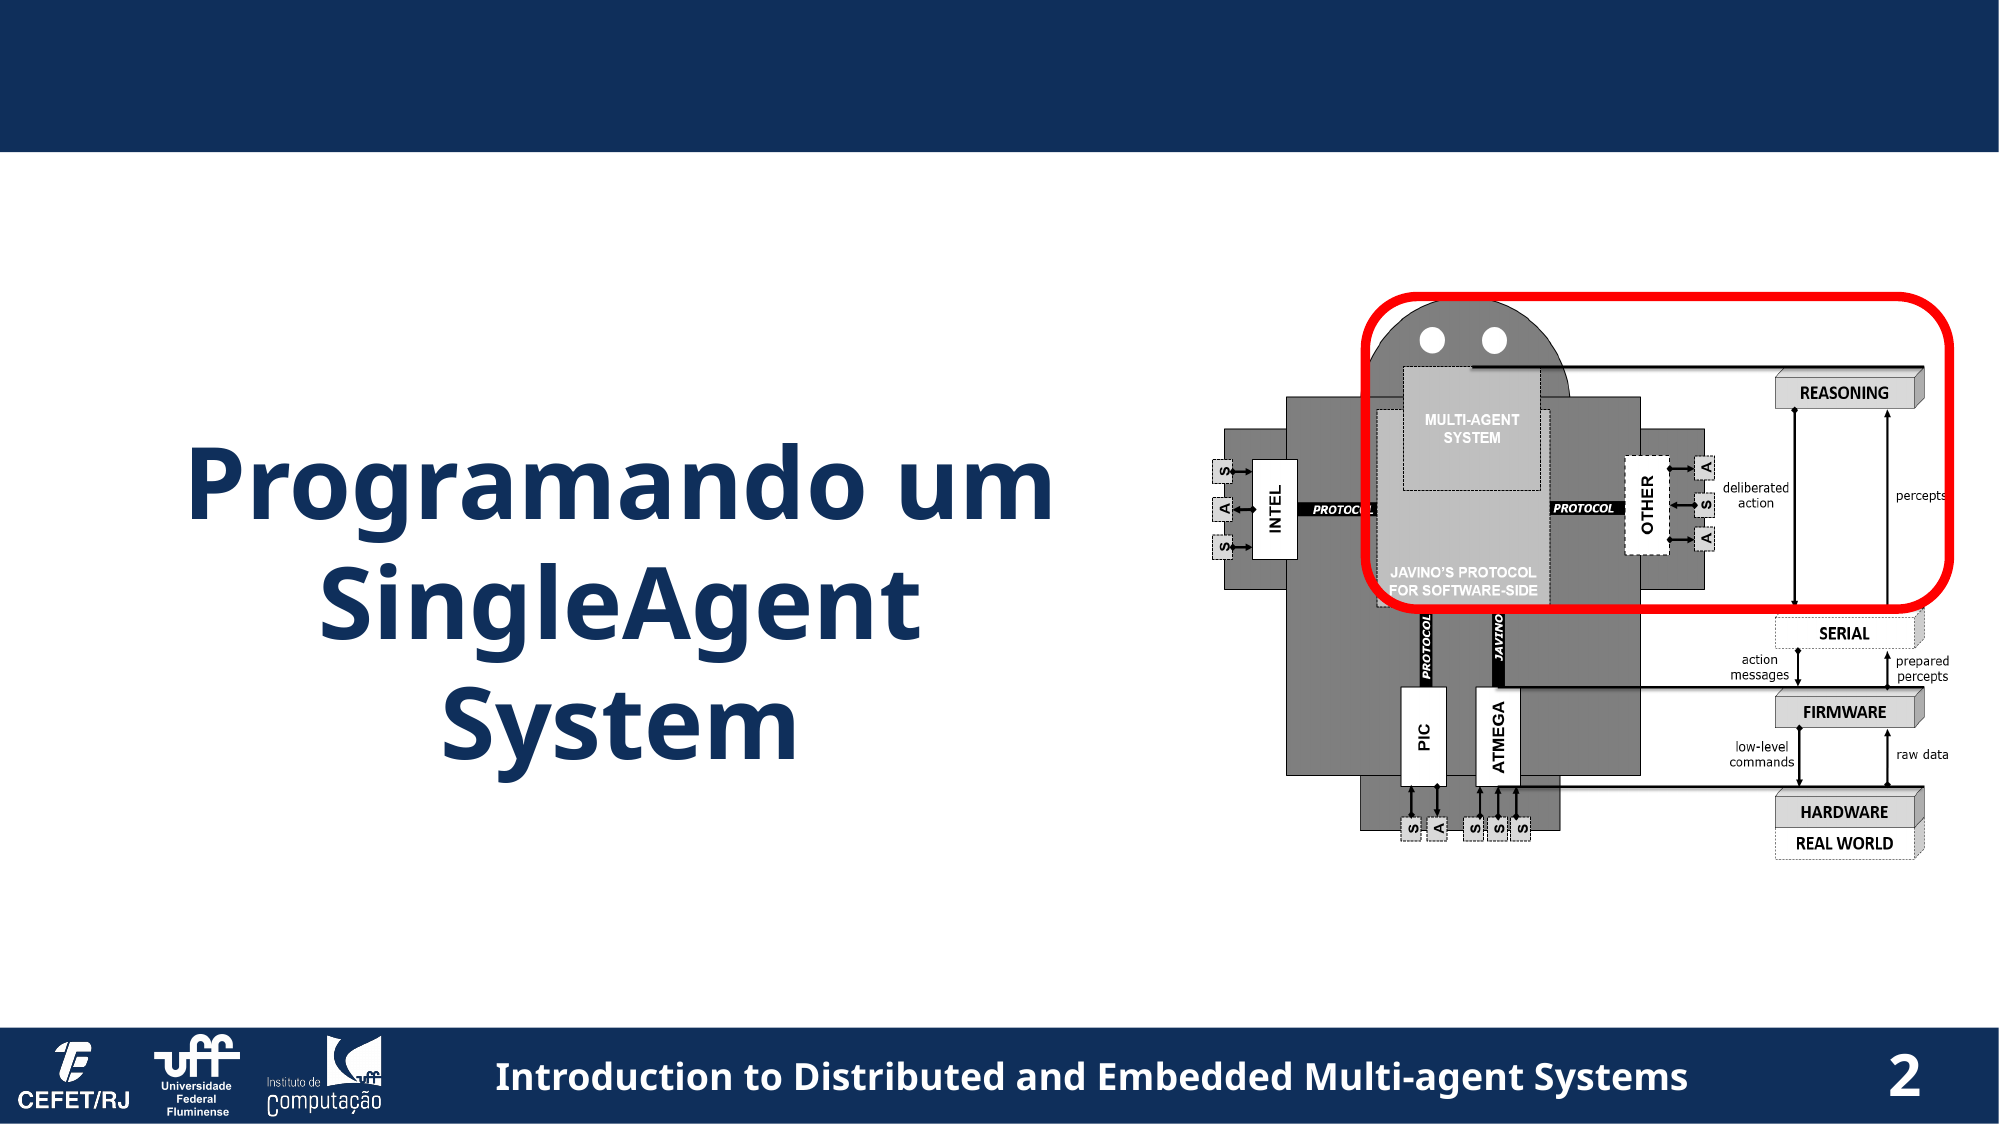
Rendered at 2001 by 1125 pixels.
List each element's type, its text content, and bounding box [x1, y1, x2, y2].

picture [1371, 302, 1944, 604]
picture [265, 1033, 383, 1117]
picture [1211, 296, 1966, 866]
picture [18, 1021, 129, 1125]
text_box Programando um SingleAgent System [115, 412, 1127, 787]
picture [153, 1033, 241, 1121]
